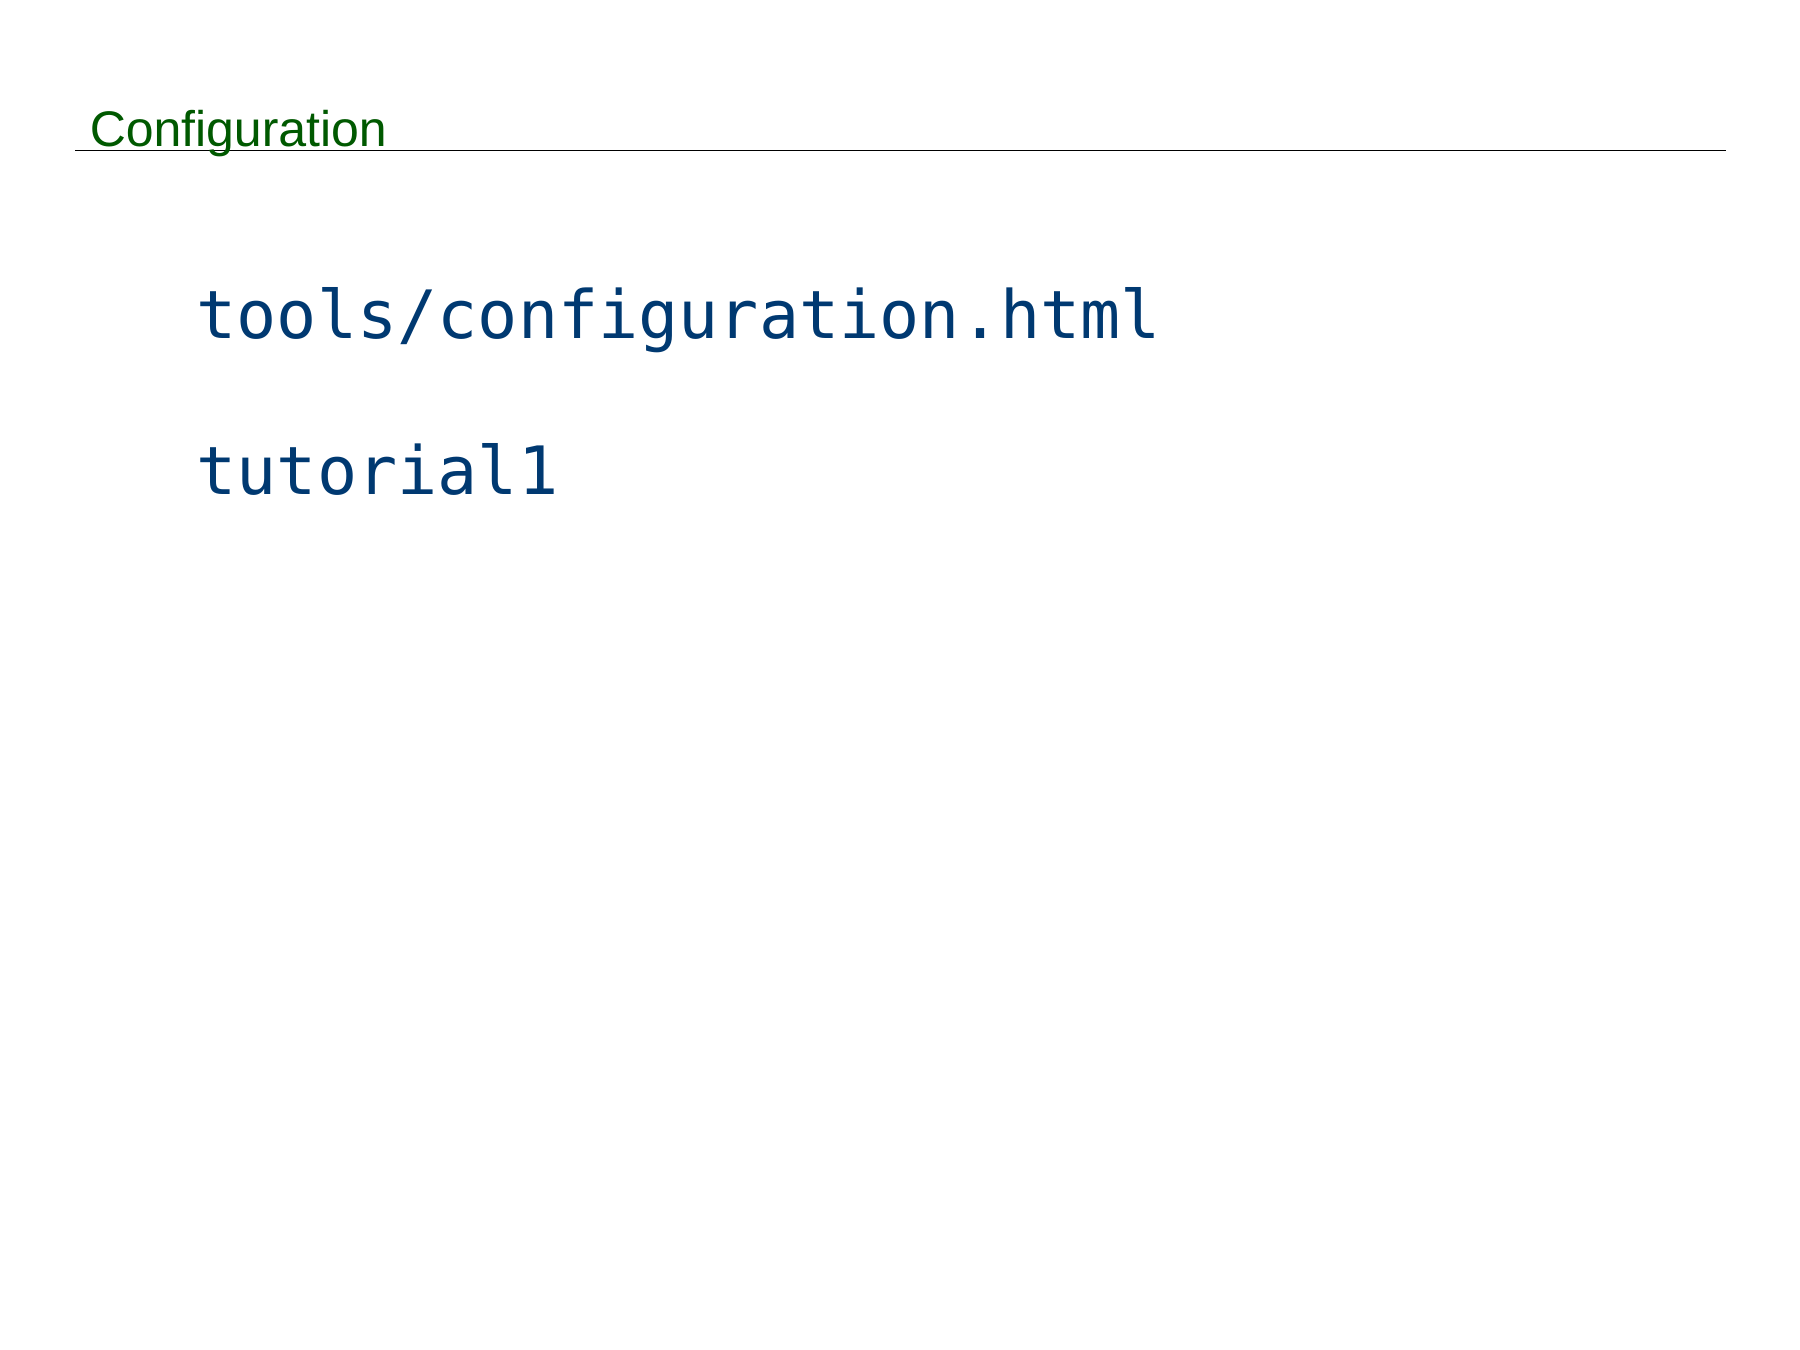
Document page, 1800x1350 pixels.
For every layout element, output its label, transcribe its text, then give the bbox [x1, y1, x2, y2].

text_box tools/configuration.html tutorial1 [181, 269, 1696, 518]
title Configuration [89, 71, 1489, 165]
